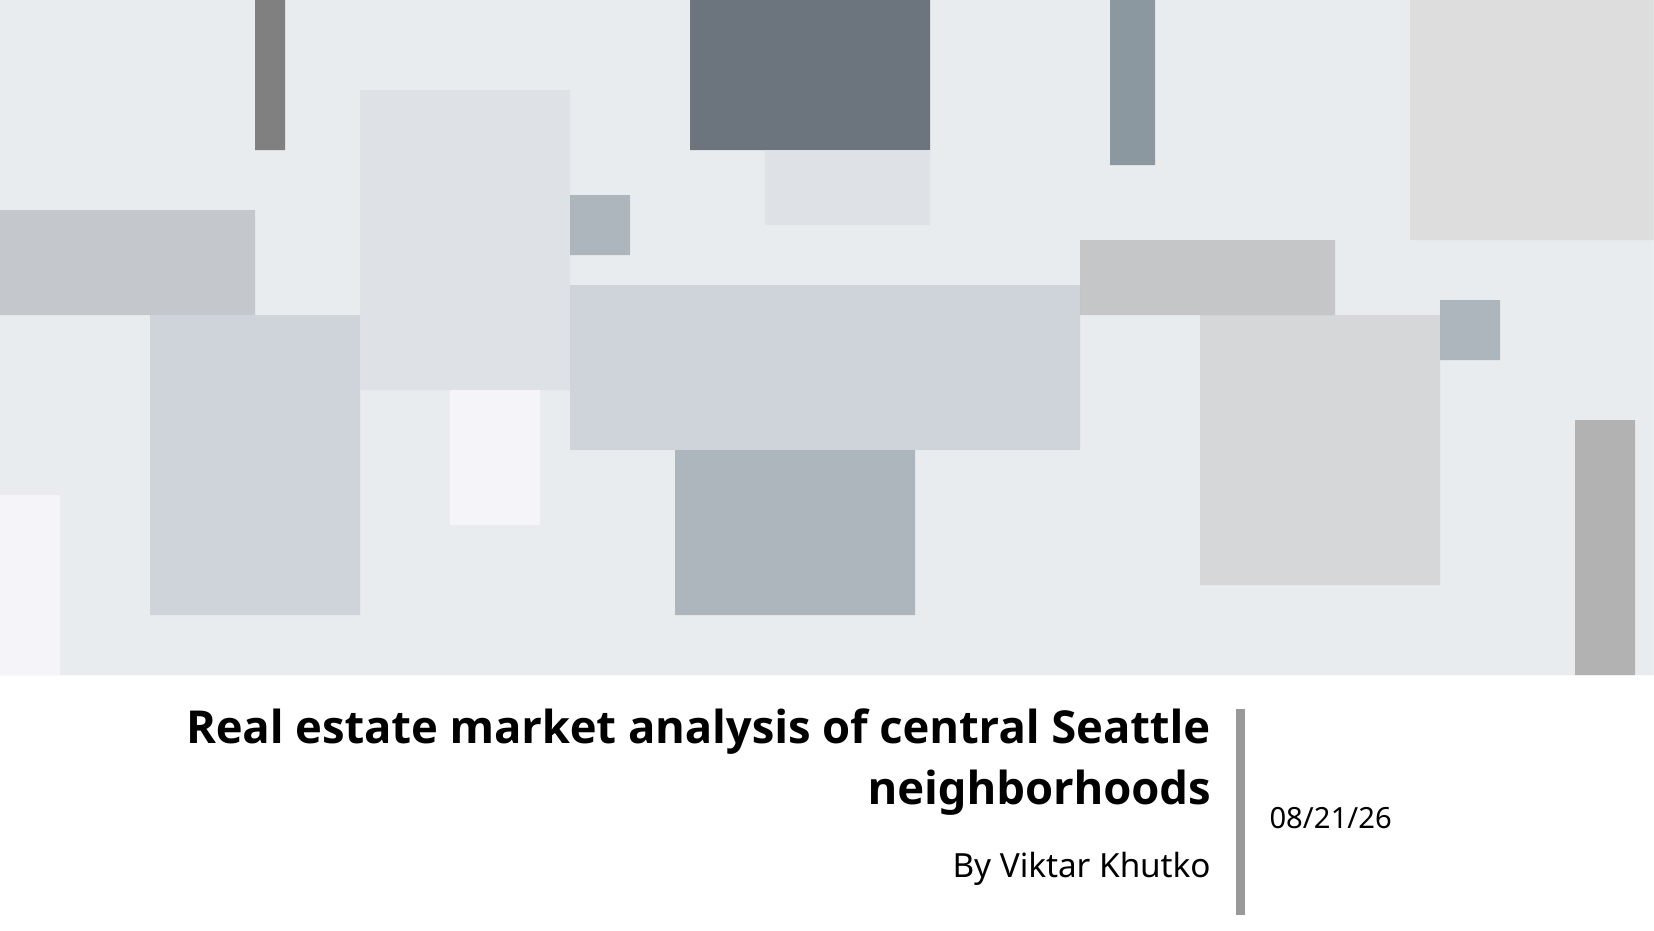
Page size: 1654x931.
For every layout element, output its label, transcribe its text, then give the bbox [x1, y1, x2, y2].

subtitle By Viktar Khutko [59, 835, 1211, 895]
title Real estate market analysis of central Seattle neighborhoods [59, 694, 1211, 819]
